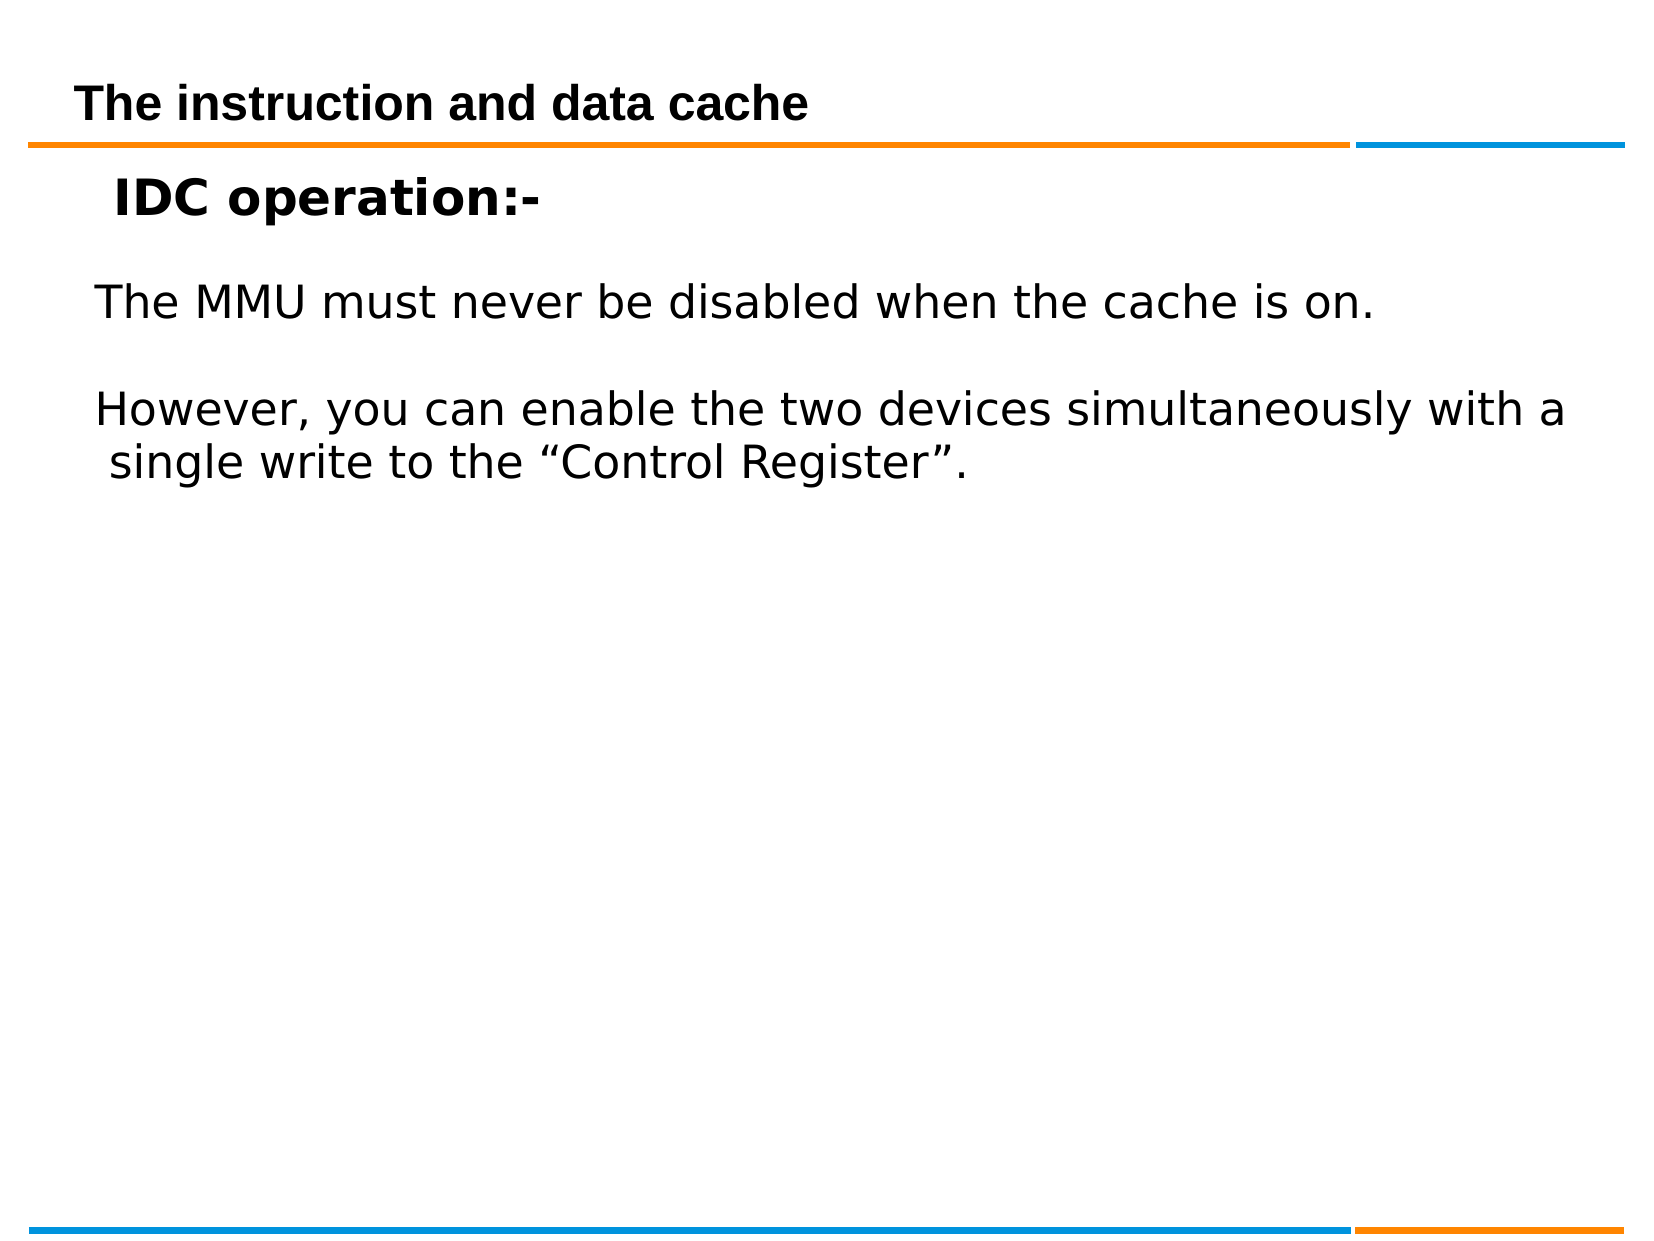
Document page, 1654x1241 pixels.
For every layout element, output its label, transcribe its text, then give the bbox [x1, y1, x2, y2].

text_box The instruction and data cache [73, 75, 811, 135]
text_box IDC operation:- [97, 169, 543, 231]
text_box The MMU must never be disabled when the cache is on. However, you can enable the two devices simultaneously with a single write to the “Control Register”. [94, 276, 1619, 544]
